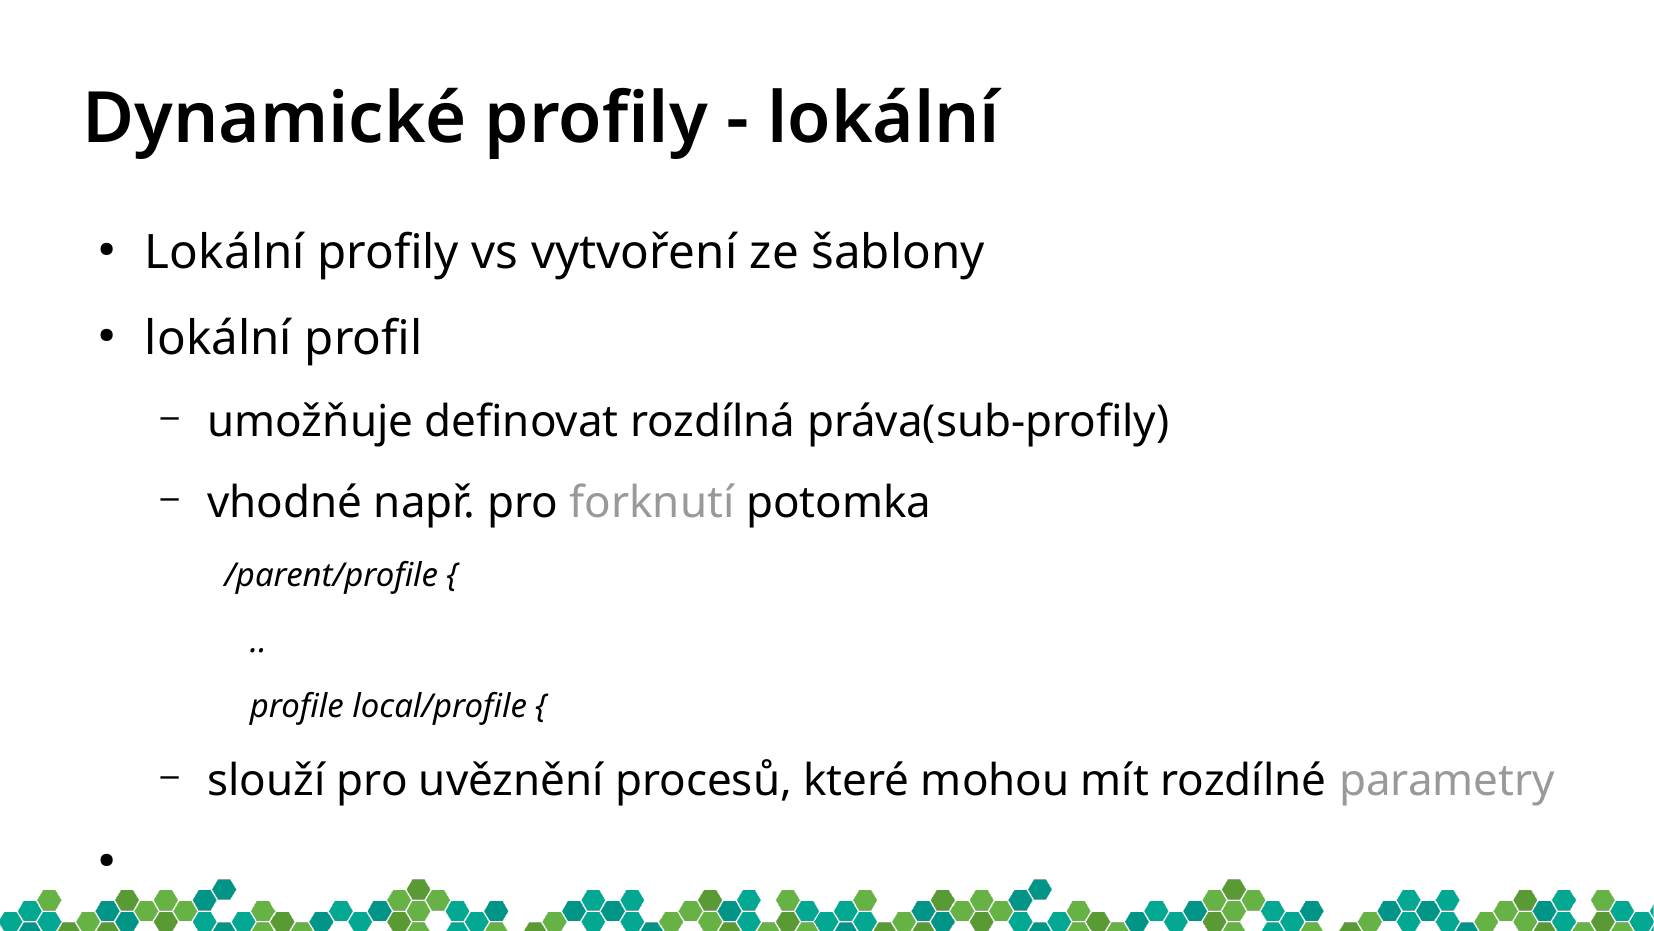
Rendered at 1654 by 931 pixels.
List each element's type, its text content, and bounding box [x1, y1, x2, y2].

picture [0, 871, 1654, 931]
list Lokální profily vs vytvoření ze šablony lokální profil umožňuje definovat rozdílná práva(sub-profily) vhodné např. pro forknutí potomka /parent/profile { .. profile local/profile { slouží pro uvěznění procesů, které mohou mít rozdílné parametry [82, 217, 1571, 855]
text_box [82, 37, 1571, 193]
